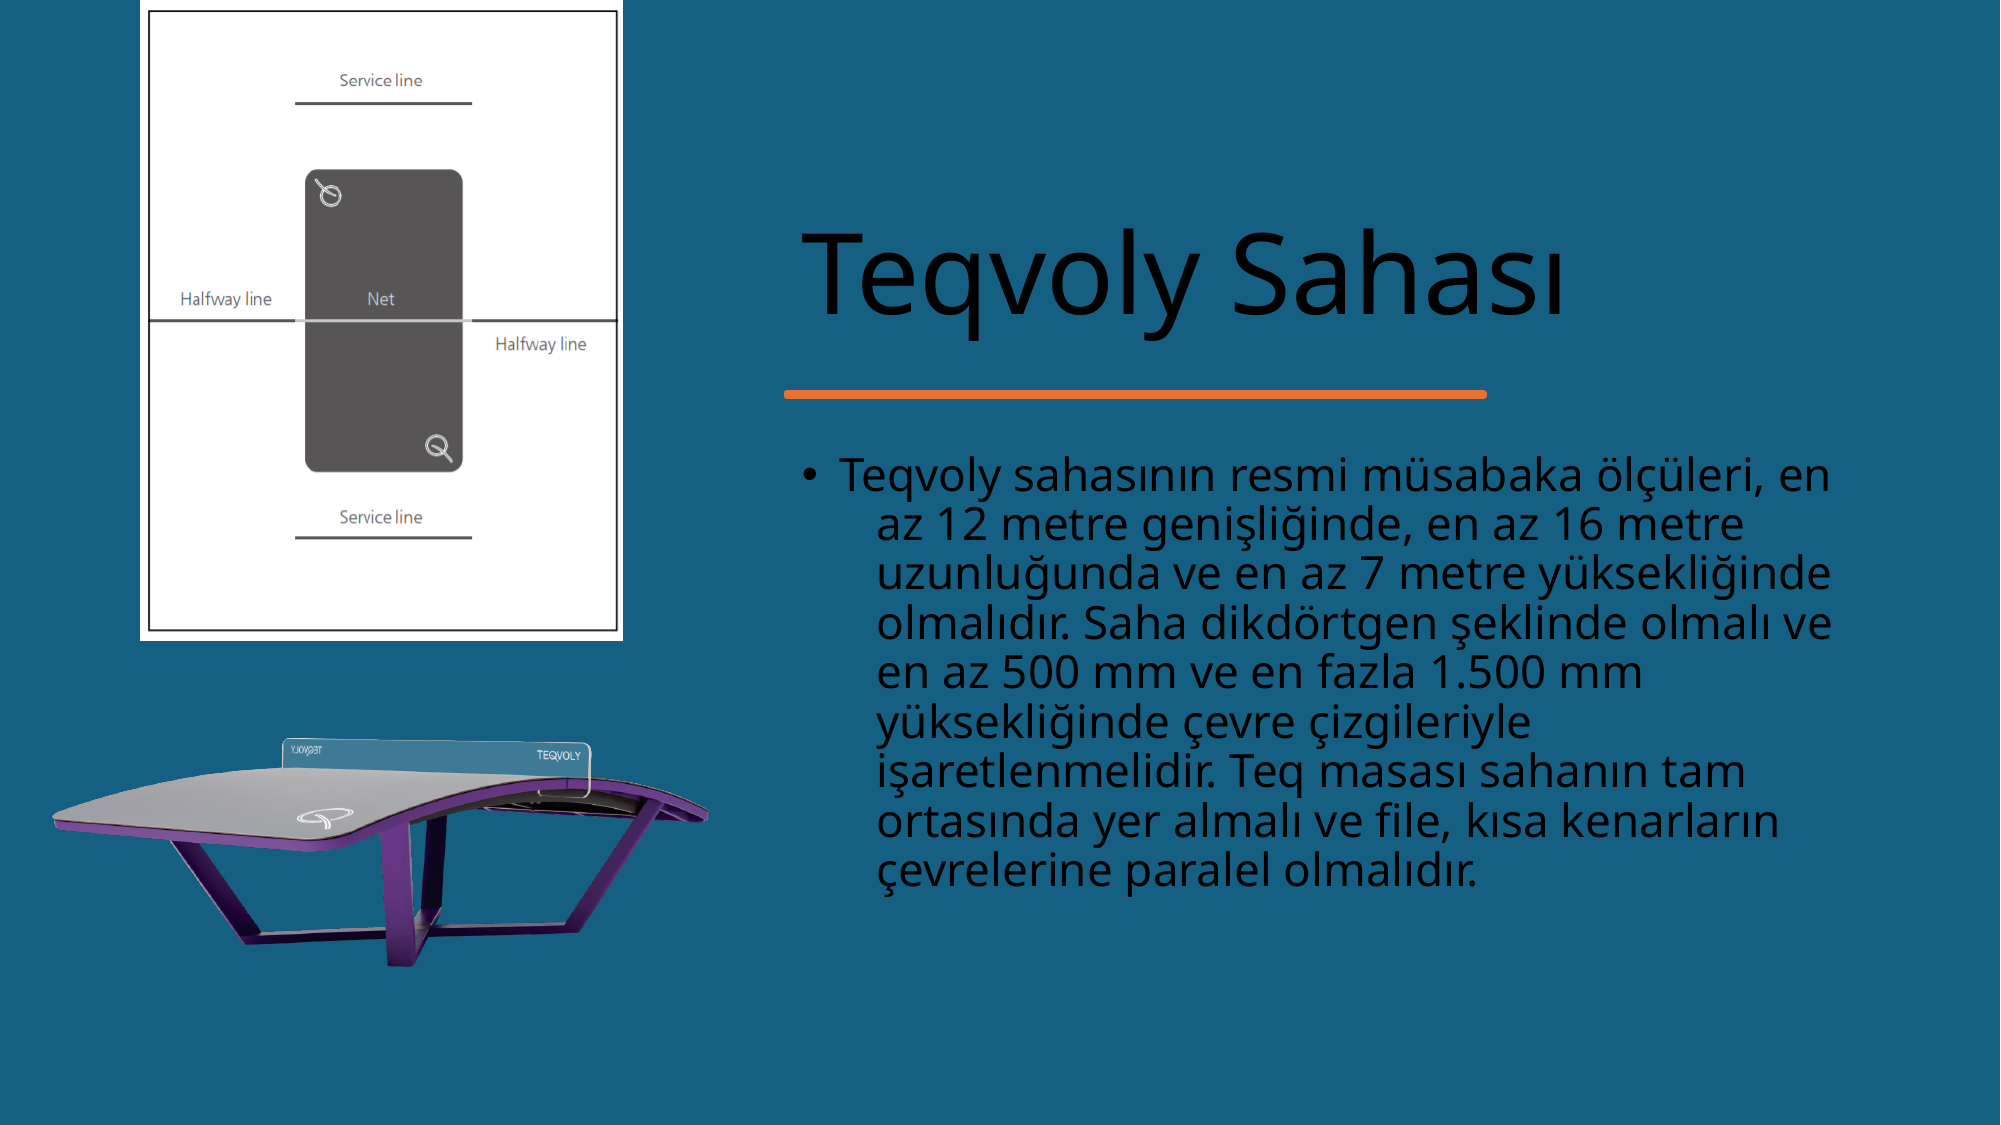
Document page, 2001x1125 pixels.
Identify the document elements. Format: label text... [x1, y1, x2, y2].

picture [140, 0, 623, 641]
picture [52, 739, 709, 967]
text_box [0, 0, 2000, 1125]
title Teqvoly Sahası [786, 53, 1896, 347]
list Teqvoly sahasının resmi müsabaka ölçüleri, en az 12 metre genişliğinde, en az 16 metre uzunluğunda ve en az 7 metre yüksekliğinde olmalıdır. Saha dikdörtgen şeklinde olmalı ve en az 500 mm ve en fazla 1.500 mm yüksekliğinde çevre çizgileriyle işaretlenmelidir. Teq masası sahanın tam ortasında yer almalı ve file, kısa kenarların çevrelerine paralel olmalıdır. [786, 443, 1896, 1016]
